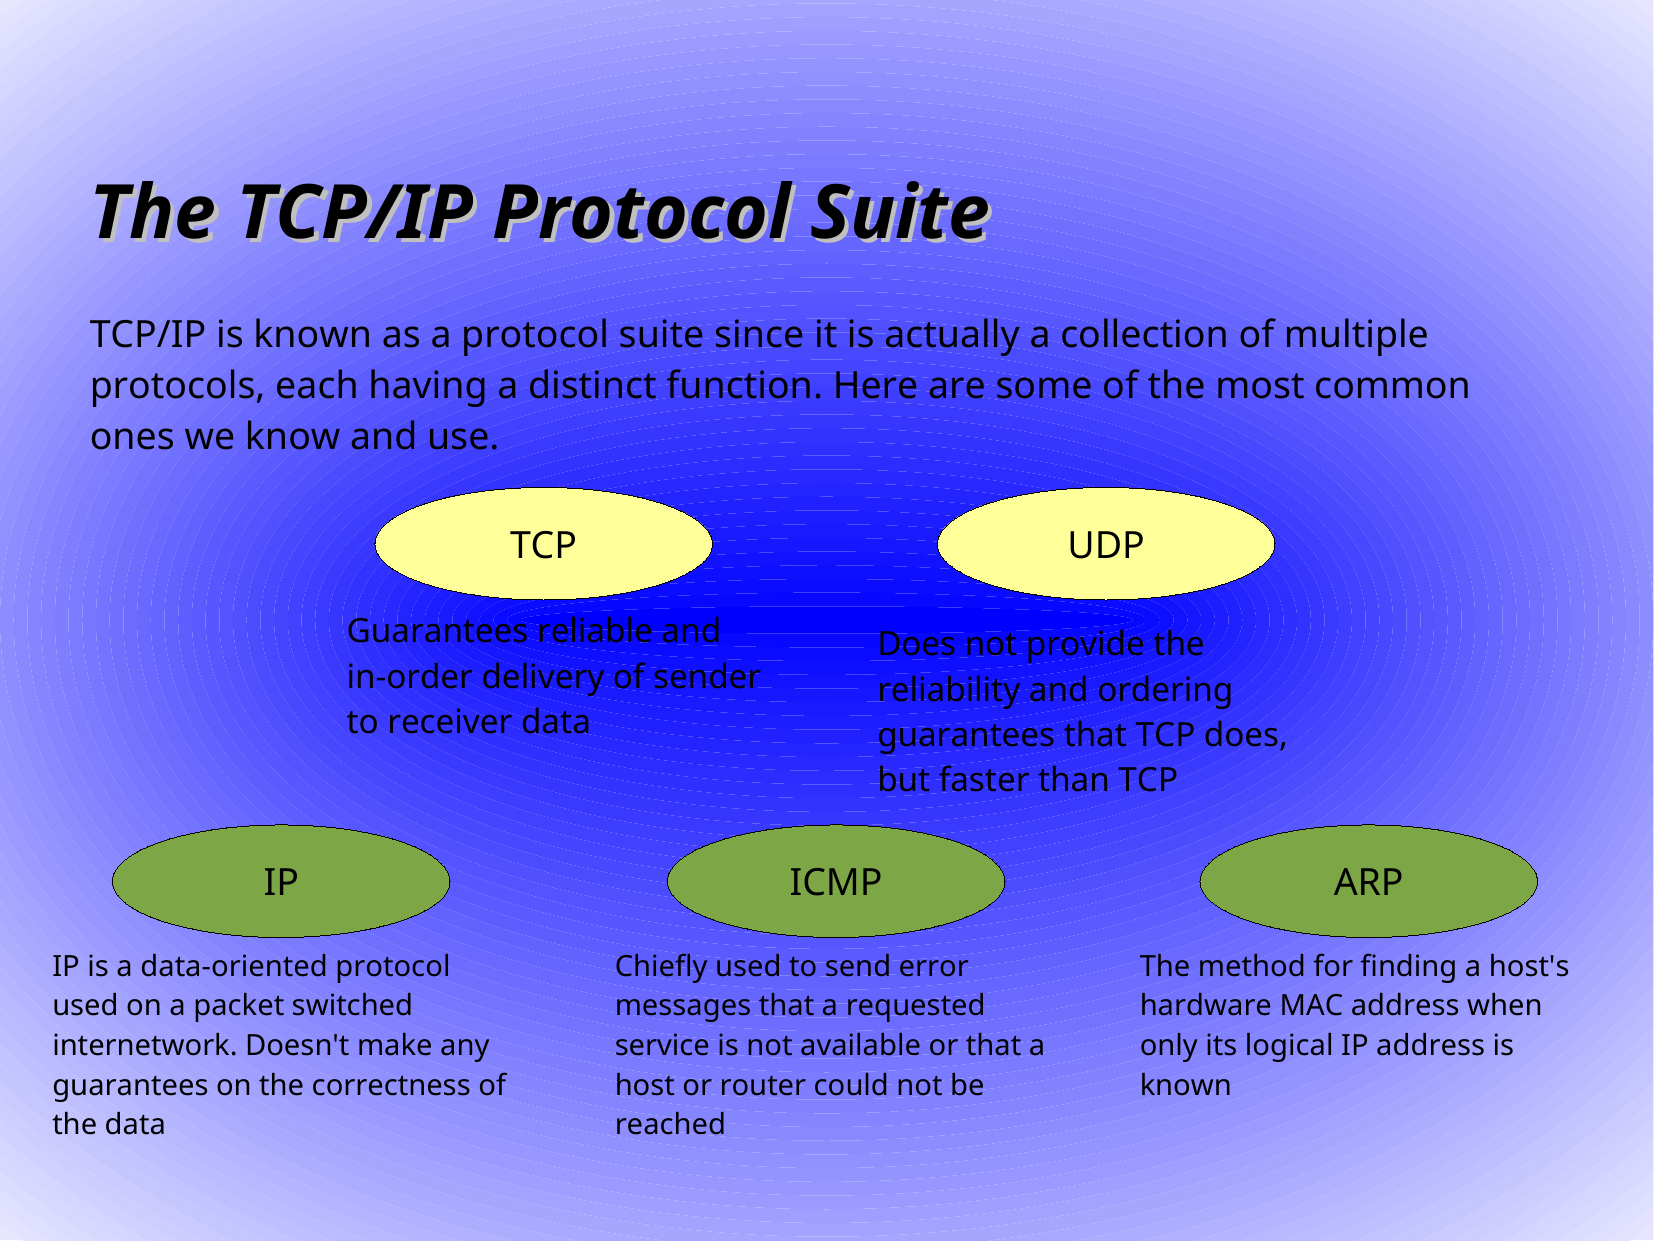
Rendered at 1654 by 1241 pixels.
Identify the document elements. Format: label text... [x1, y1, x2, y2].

text_box IP [112, 824, 451, 937]
text_box ARP [1199, 824, 1538, 937]
text_box Guarantees reliable and in-order delivery of sender to receiver data [331, 600, 782, 775]
text_box IP is a data-oriented protocol used on a packet switched internetwork. Doesn't make any guarantees on the correctness of the data [37, 937, 526, 1140]
text_box The TCP/IP Protocol Suite [75, 151, 1051, 263]
text_box TCP [374, 487, 713, 600]
text_box TCP/IP is known as a protocol suite since it is actually a collection of multiple protocols, each having a distinct function. Here are some of the most common ones we know and use. [75, 300, 1576, 496]
text_box Chiefly used to send error messages that a requested service is not available or that a host or router could not be reached [600, 937, 1088, 1140]
text_box UDP [937, 487, 1276, 601]
text_box ICMP [667, 824, 1006, 937]
text_box The method for finding a host's hardware MAC address when only its logical IP address is known [1125, 937, 1613, 1093]
text_box Does not provide the reliability and ordering guarantees that TCP does, but faster than TCP [862, 612, 1351, 788]
